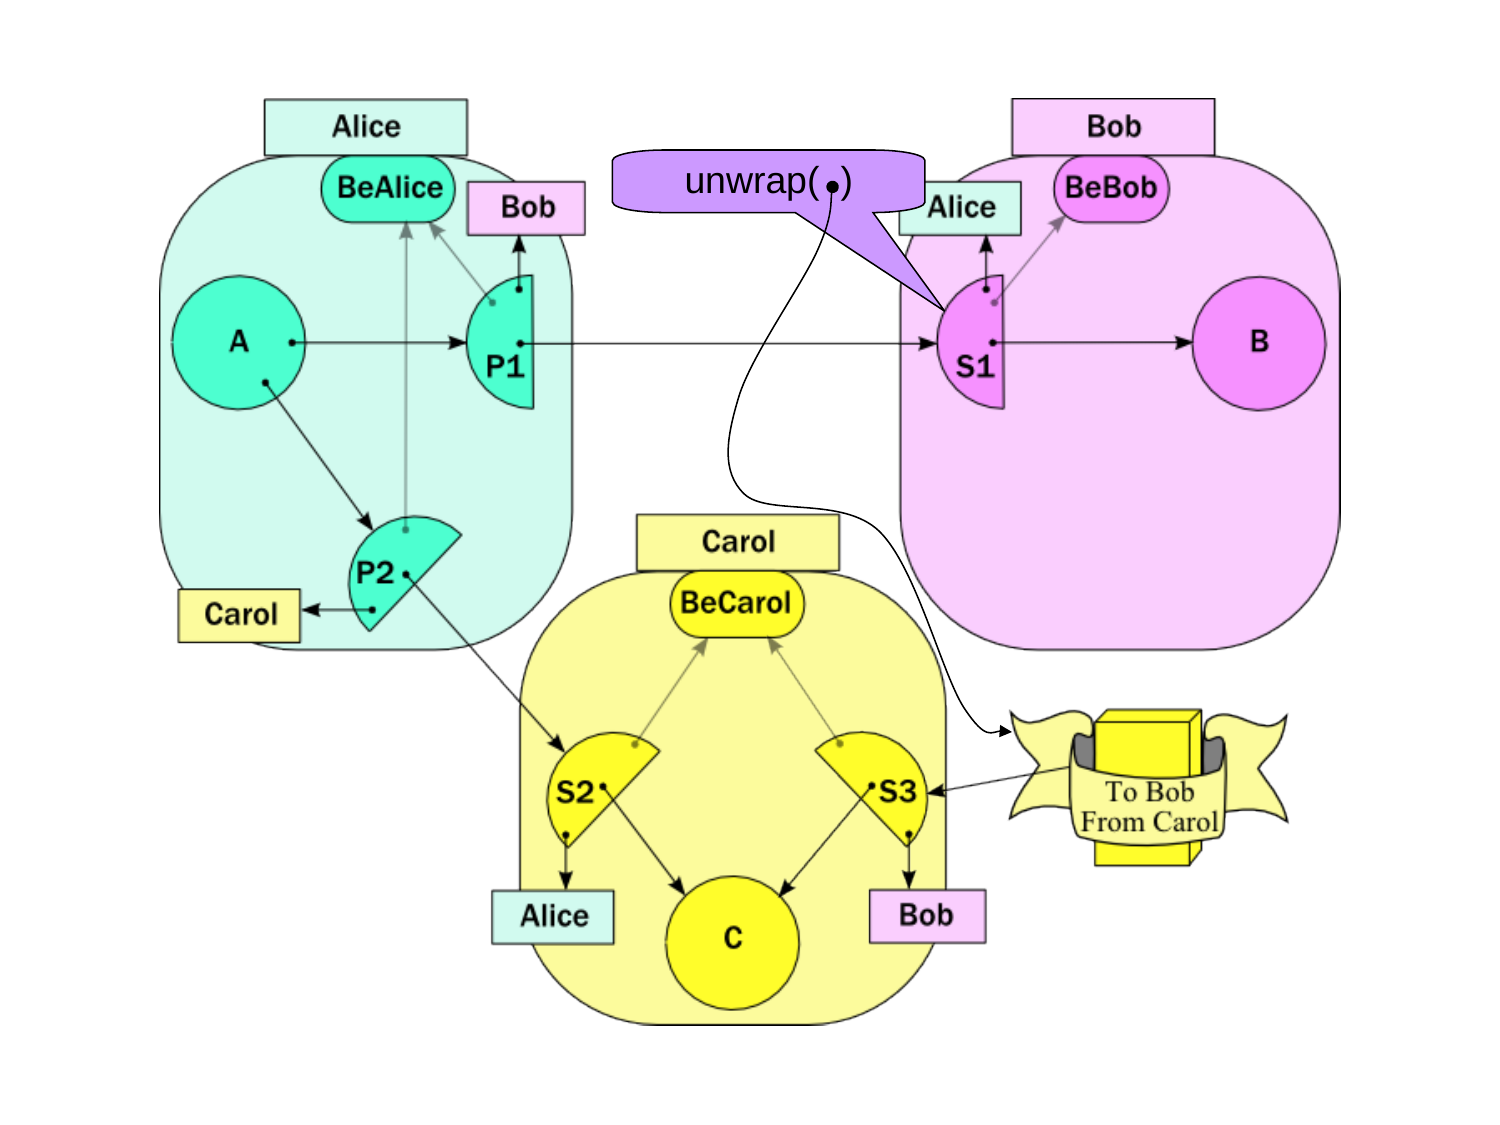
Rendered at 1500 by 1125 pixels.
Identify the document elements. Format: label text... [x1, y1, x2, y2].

picture [159, 98, 1341, 1026]
text_box unwrap( ) [612, 149, 945, 312]
